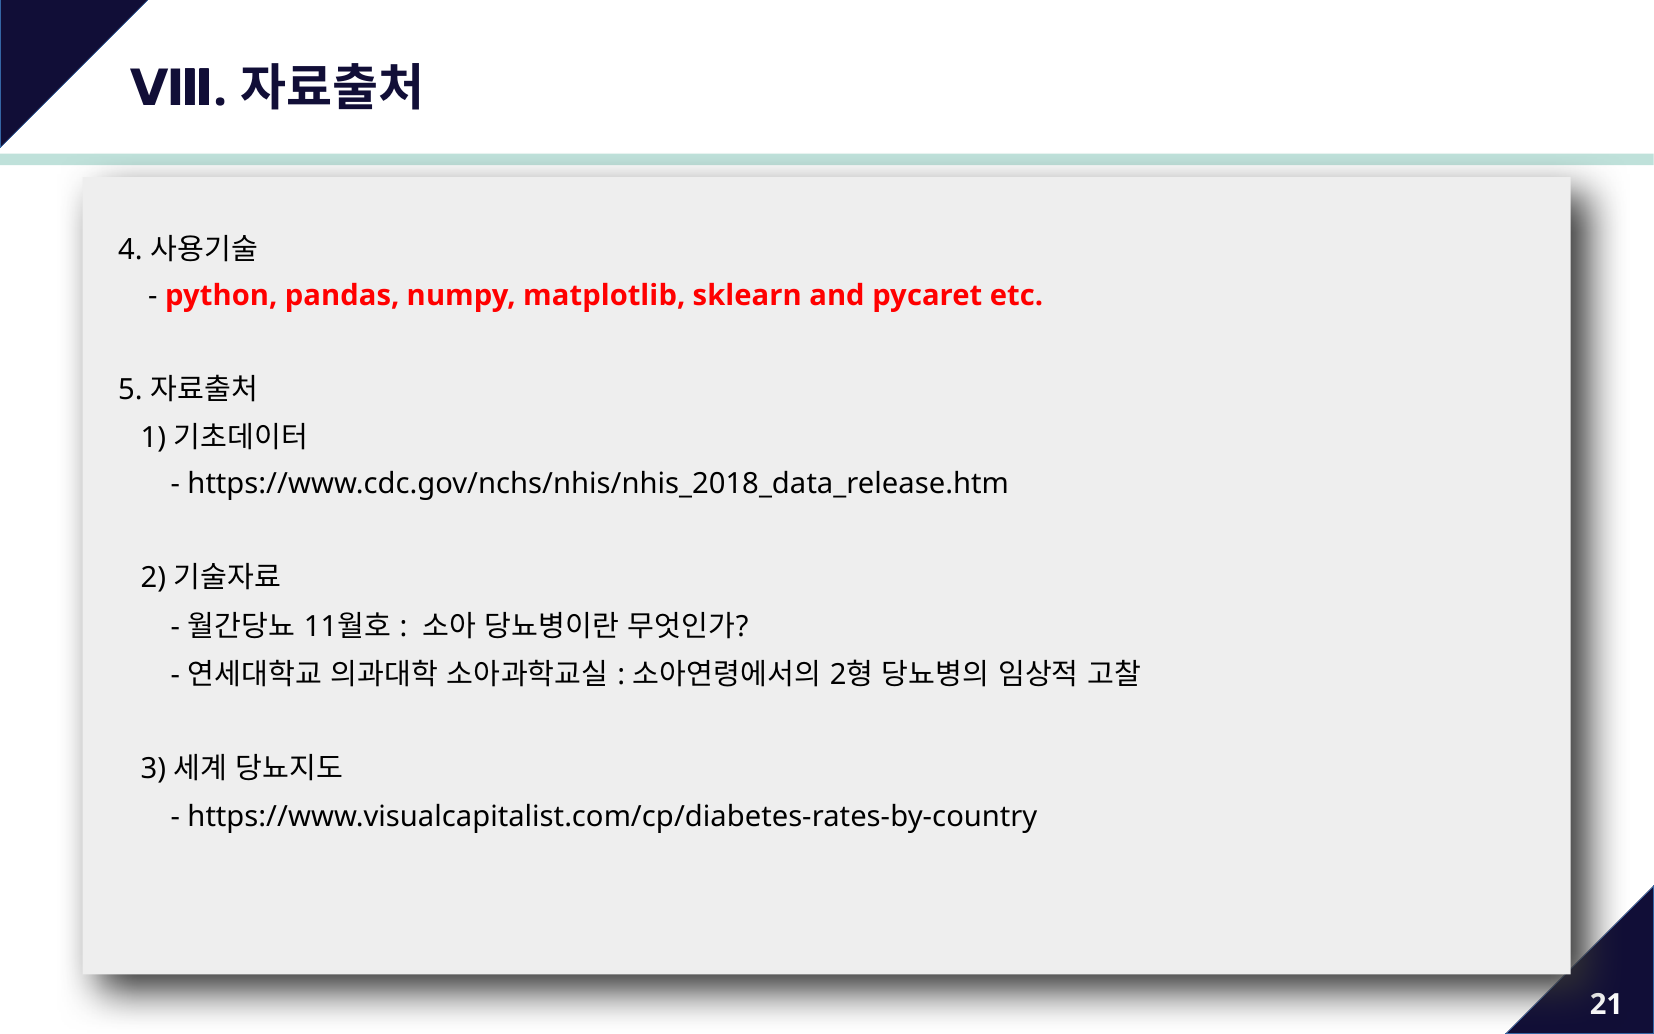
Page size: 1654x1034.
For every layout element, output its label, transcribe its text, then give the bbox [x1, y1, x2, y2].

text_box <숫자> [1541, 974, 1654, 1033]
title Ⅷ. 자료출처 [129, 41, 1618, 148]
list 4. 사용기술 - python, pandas, numpy, matplotlib, sklearn and pycaret etc. 5. 자료출처 1) 기초데이터 - https://www.cdc.gov/nchs/nhis/nhis_2018_data_release.htm 2) 기술자료 - 월간당뇨 11월호 : 소아 당뇨병이란 무엇인가? - 연세대학교 의과대학 소아과학교실 : 소아연령에서의 2형 당뇨병의 임상적 고찰 3) 세계 당뇨지도 - https://www.visualcapitalist.com/cp/diabetes-rates-by-country [82, 177, 1571, 975]
